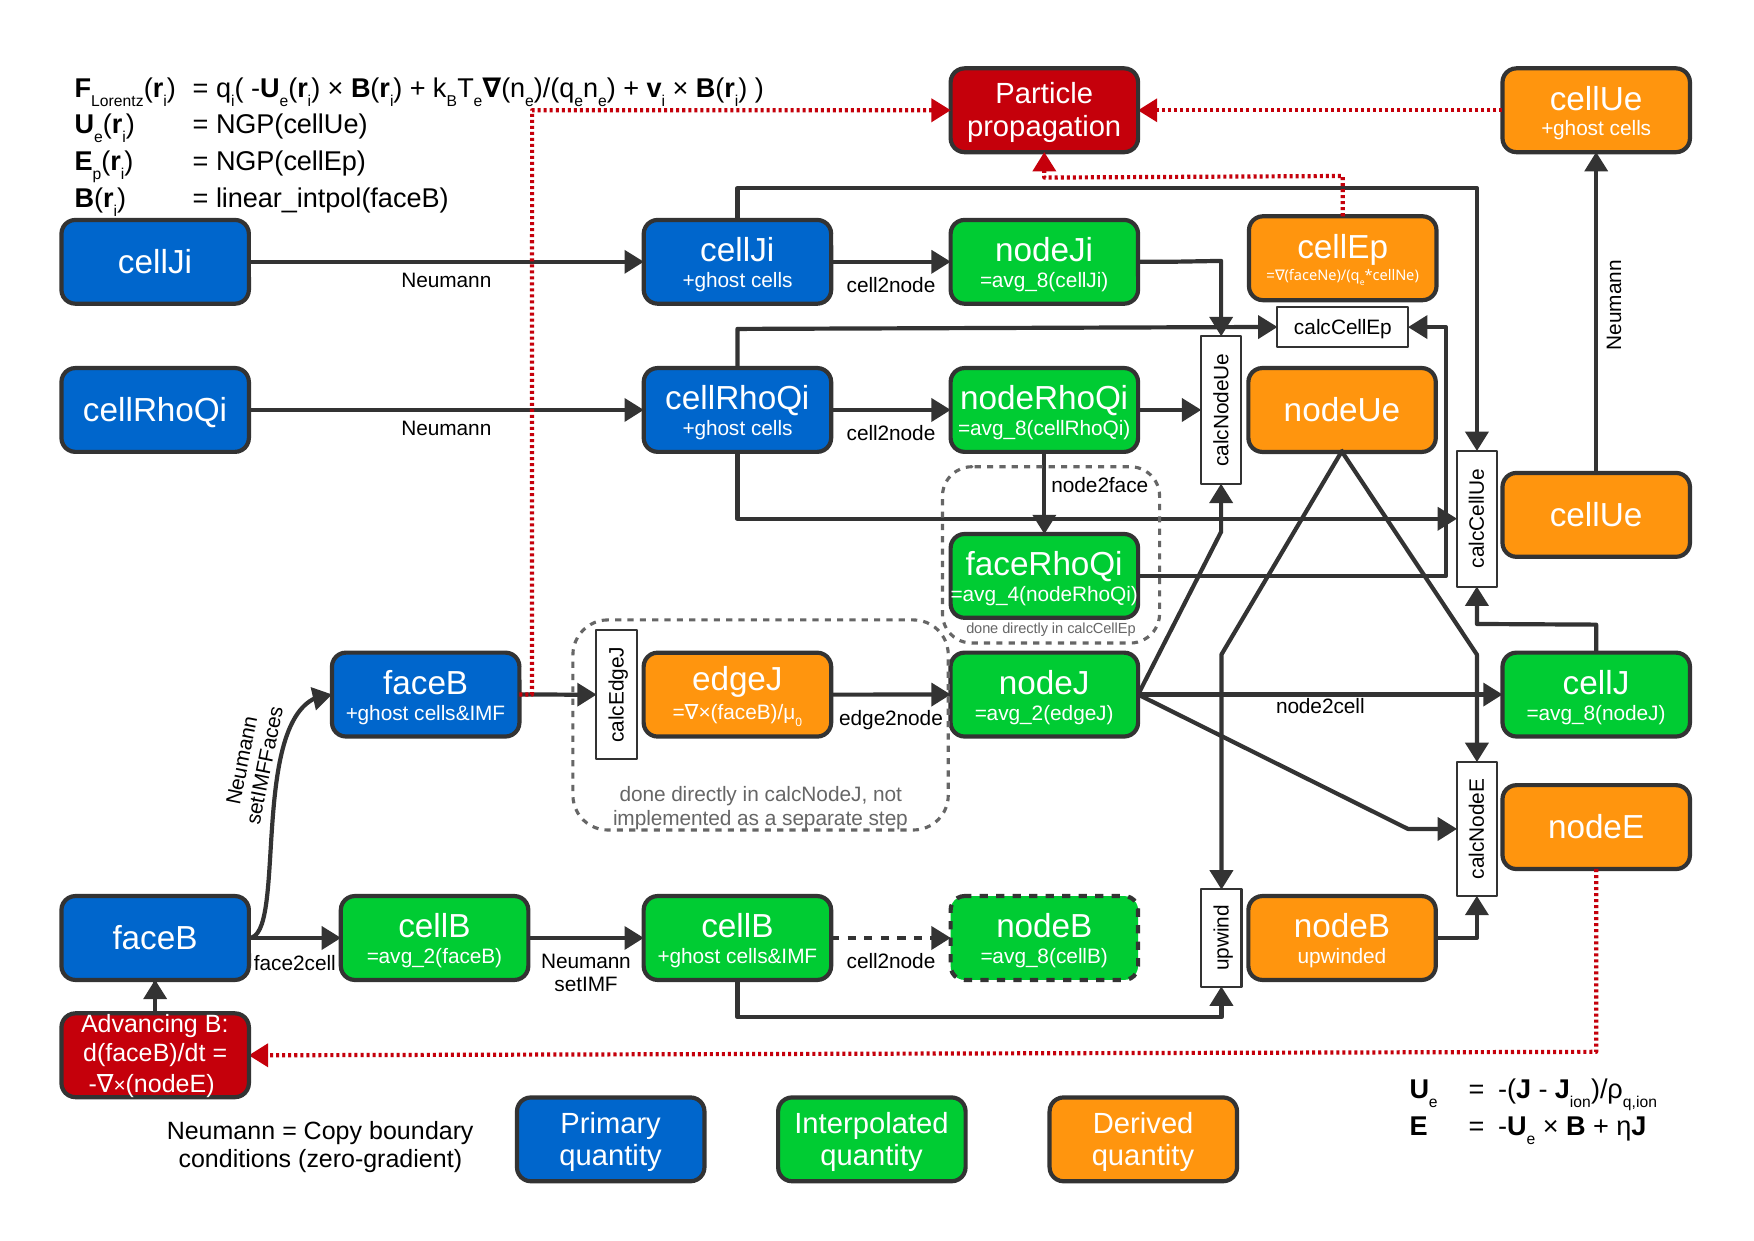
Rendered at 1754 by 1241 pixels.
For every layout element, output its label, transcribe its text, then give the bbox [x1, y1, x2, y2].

text_box done directly in calcNodeJ, not implemented as a separate step [572, 619, 949, 831]
text_box faceB +ghost cells&IMF [331, 652, 520, 737]
text_box cellB =avg_2(faceB) [340, 896, 529, 980]
text_box node2face [1135, 466, 1170, 505]
text_box nodeRhoQi =avg_8(cellRhoQi) [950, 368, 1139, 452]
text_box calcNodeE [1456, 761, 1497, 896]
text_box calcCellEp [1277, 307, 1409, 348]
text_box nodeE [1502, 785, 1690, 870]
text_box nodeJ =avg_2(edgeJ) [950, 652, 1139, 737]
text_box cellEp =∇(faceNe)/(qe*cellNe) [1248, 216, 1437, 301]
text_box Primary quantity [517, 1097, 705, 1182]
text_box nodeJi =avg_8(cellJi) [950, 219, 1139, 304]
text_box faceB [61, 896, 249, 980]
text_box Neumann setIMFFaces [206, 674, 300, 852]
text_box Ue = -(J - Jion)/ρq,ion E = -Ue × B + ηJ [1394, 1066, 1680, 1156]
text_box Advancing B: d(faceB)/dt = -∇×(nodeE) [61, 1013, 249, 1098]
text_box Neumann = Copy boundary conditions (zero-gradient) [124, 1109, 517, 1181]
text_box nodeB =avg_8(cellB) [950, 896, 1139, 980]
text_box cellUe [1502, 472, 1690, 557]
text_box Interpolated quantity [778, 1097, 966, 1182]
text_box upwind [1201, 889, 1242, 987]
text_box Derived quantity [1049, 1097, 1238, 1182]
text_box cellJi [61, 235, 249, 304]
text_box cellRhoQi [61, 368, 249, 452]
text_box nodeUe [1248, 368, 1436, 452]
text_box cellJi +ghost cells [643, 235, 832, 304]
text_box cellB +ghost cells&IMF [643, 896, 832, 980]
text_box calcNodeUe [1201, 336, 1242, 484]
text_box done directly in calcCellEp [942, 466, 1160, 644]
text_box Neumann [1595, 244, 1634, 366]
text_box nodeB upwinded [1248, 896, 1436, 980]
text_box FLorentz(ri) = qi( -Ue(ri) × B(ri) + kBTe∇(ne)/(qene) + vi × B(ri) ) Ue(ri) = NGP(cellUe) Ep(ri) = NGP(cellEp) B(ri) = linear_intpol(faceB) [59, 60, 854, 235]
text_box cellRhoQi +ghost cells [643, 368, 832, 452]
text_box calcCellUe [1456, 450, 1497, 587]
text_box Particle propagation [950, 68, 1139, 153]
text_box cellUe +ghost cells [1502, 68, 1690, 153]
text_box cellJ =avg_8(nodeJ) [1502, 652, 1690, 737]
